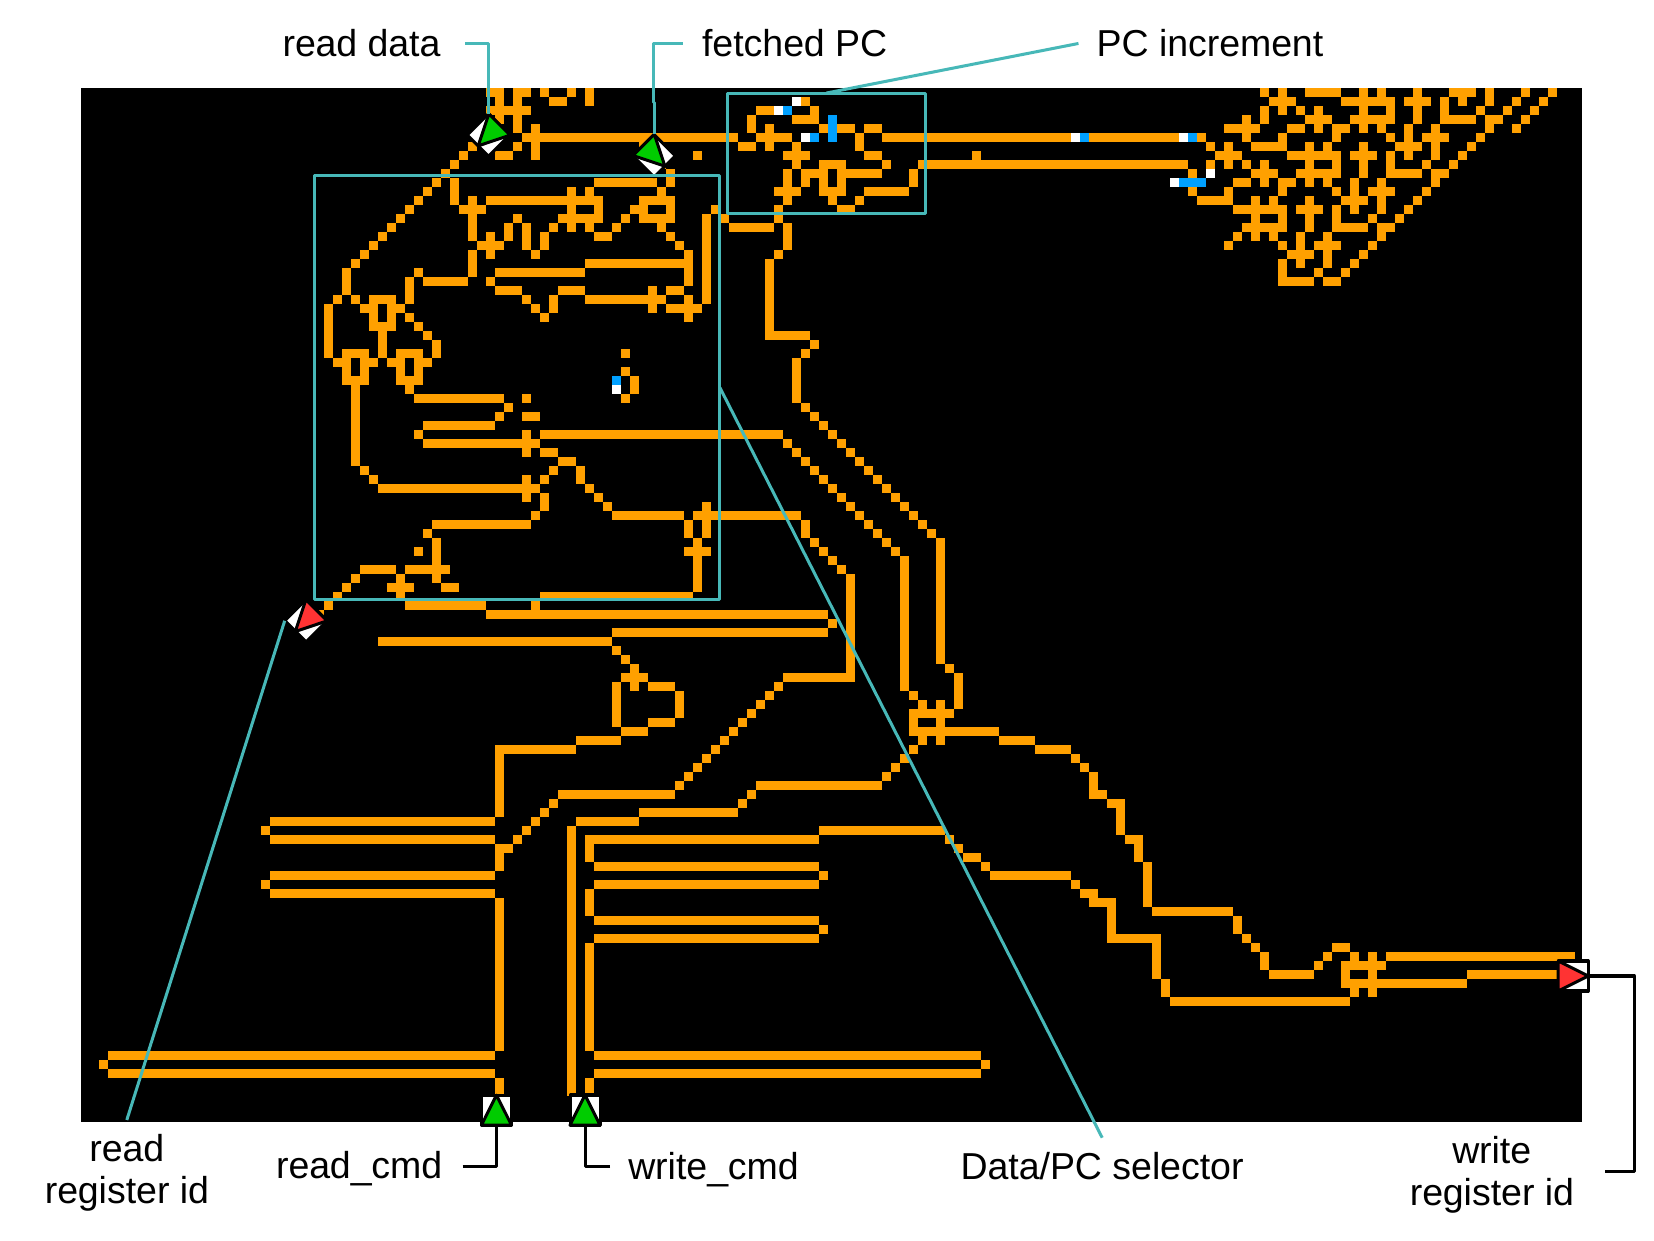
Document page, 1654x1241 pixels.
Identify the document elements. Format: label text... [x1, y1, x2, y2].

text_box [570, 1095, 601, 1126]
text_box read data [258, 15, 466, 72]
text_box read register id [13, 1119, 241, 1219]
text_box write register id [1378, 1121, 1606, 1221]
picture [729, 95, 924, 212]
text_box write_cmd [610, 1137, 817, 1195]
text_box [1558, 961, 1589, 992]
picture [655, 88, 1582, 1122]
text_box read_cmd [255, 1137, 463, 1195]
text_box PC increment [1078, 15, 1342, 72]
picture [316, 177, 718, 598]
text_box [467, 114, 511, 157]
text_box [632, 134, 676, 174]
text_box Data/PC selector [899, 1137, 1306, 1195]
text_box [481, 1095, 512, 1126]
text_box fetched PC [683, 15, 906, 73]
text_box [285, 599, 328, 642]
picture [81, 88, 1091, 1122]
